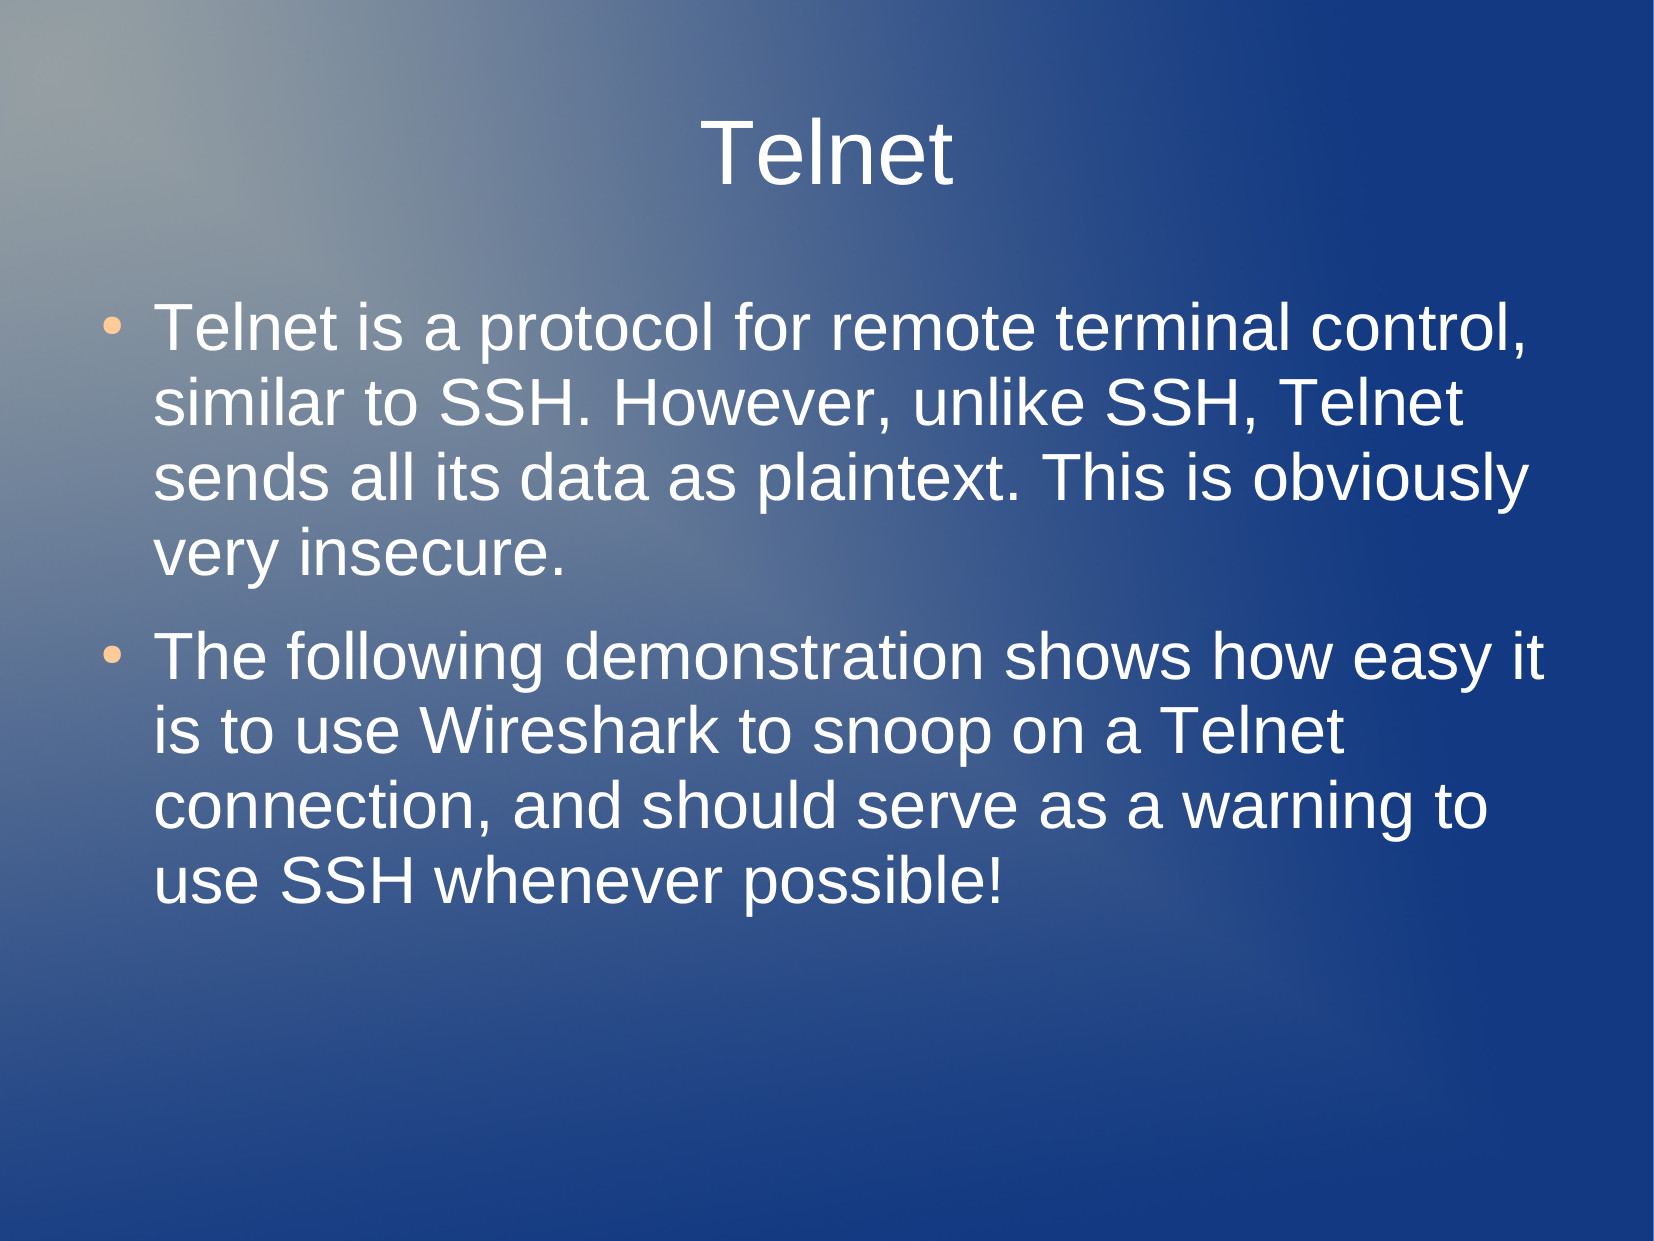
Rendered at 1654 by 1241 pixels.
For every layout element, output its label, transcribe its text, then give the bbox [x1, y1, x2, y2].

title Telnet [82, 49, 1571, 257]
list Telnet is a protocol for remote terminal control, similar to SSH. However, unlike SSH, Telnet sends all its data as plaintext. This is obviously very insecure. The following demonstration shows how easy it is to use Wireshark to snoop on a Telnet connection, and should serve as a warning to use SSH whenever possible! [82, 290, 1571, 1109]
picture [0, 0, 1654, 1241]
